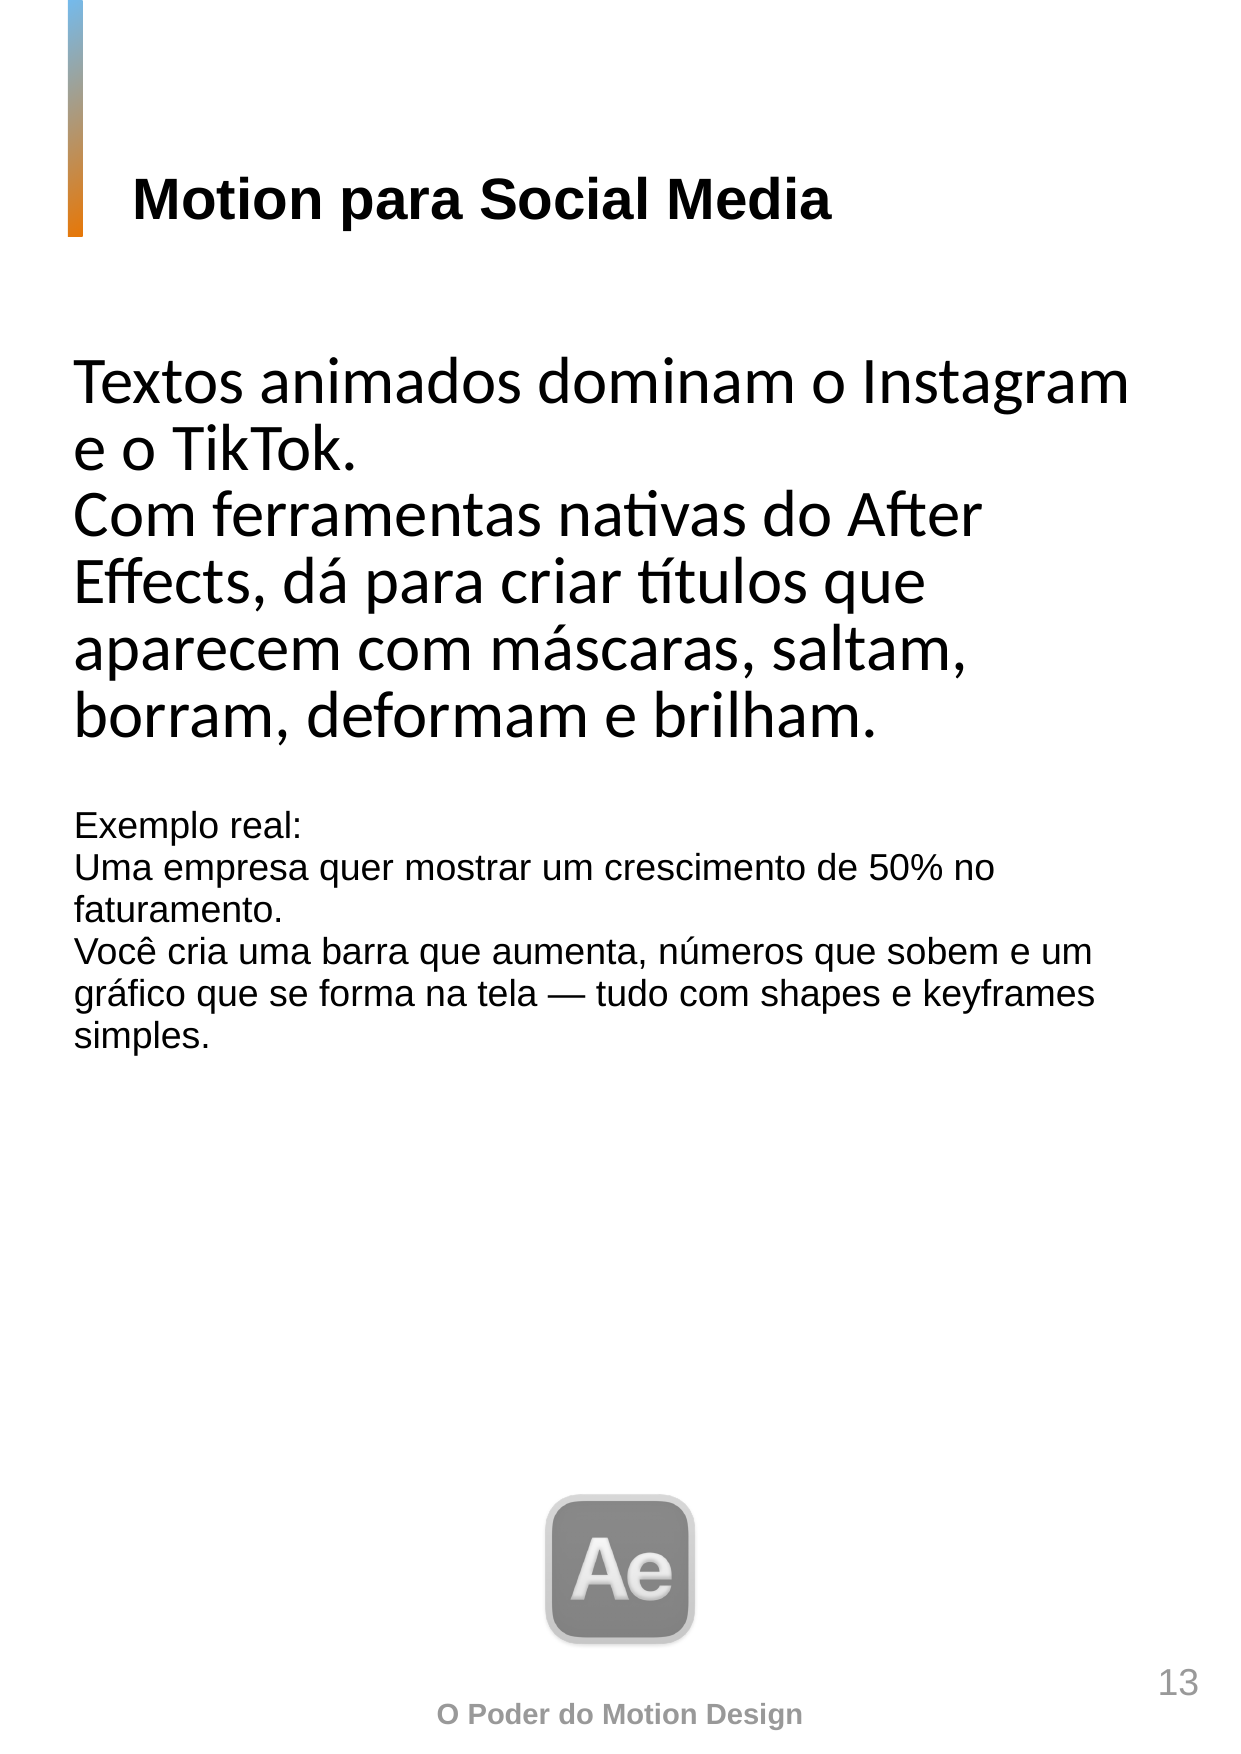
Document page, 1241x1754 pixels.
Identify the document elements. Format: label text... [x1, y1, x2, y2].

picture [527, 1476, 713, 1662]
text_box Textos animados dominam o Instagram e o TikTok. Com ferramentas nativas do After Effects, dá para criar títulos que aparecem com máscaras, saltam, borram, deformam e brilham. [59, 345, 1152, 762]
text_box O Poder do Motion Design [421, 1690, 819, 1739]
text_box Exemplo real: Uma empresa quer mostrar um crescimento de 50% no faturamento. Você cria uma barra que aumenta, números que sobem e um gráfico que se forma na tela — tudo com shapes e keyframes simples. [59, 797, 1182, 1565]
text_box [67, 0, 83, 237]
text_box Motion para Social Media [118, 159, 1182, 240]
text_box 13 [1142, 1653, 1215, 1711]
